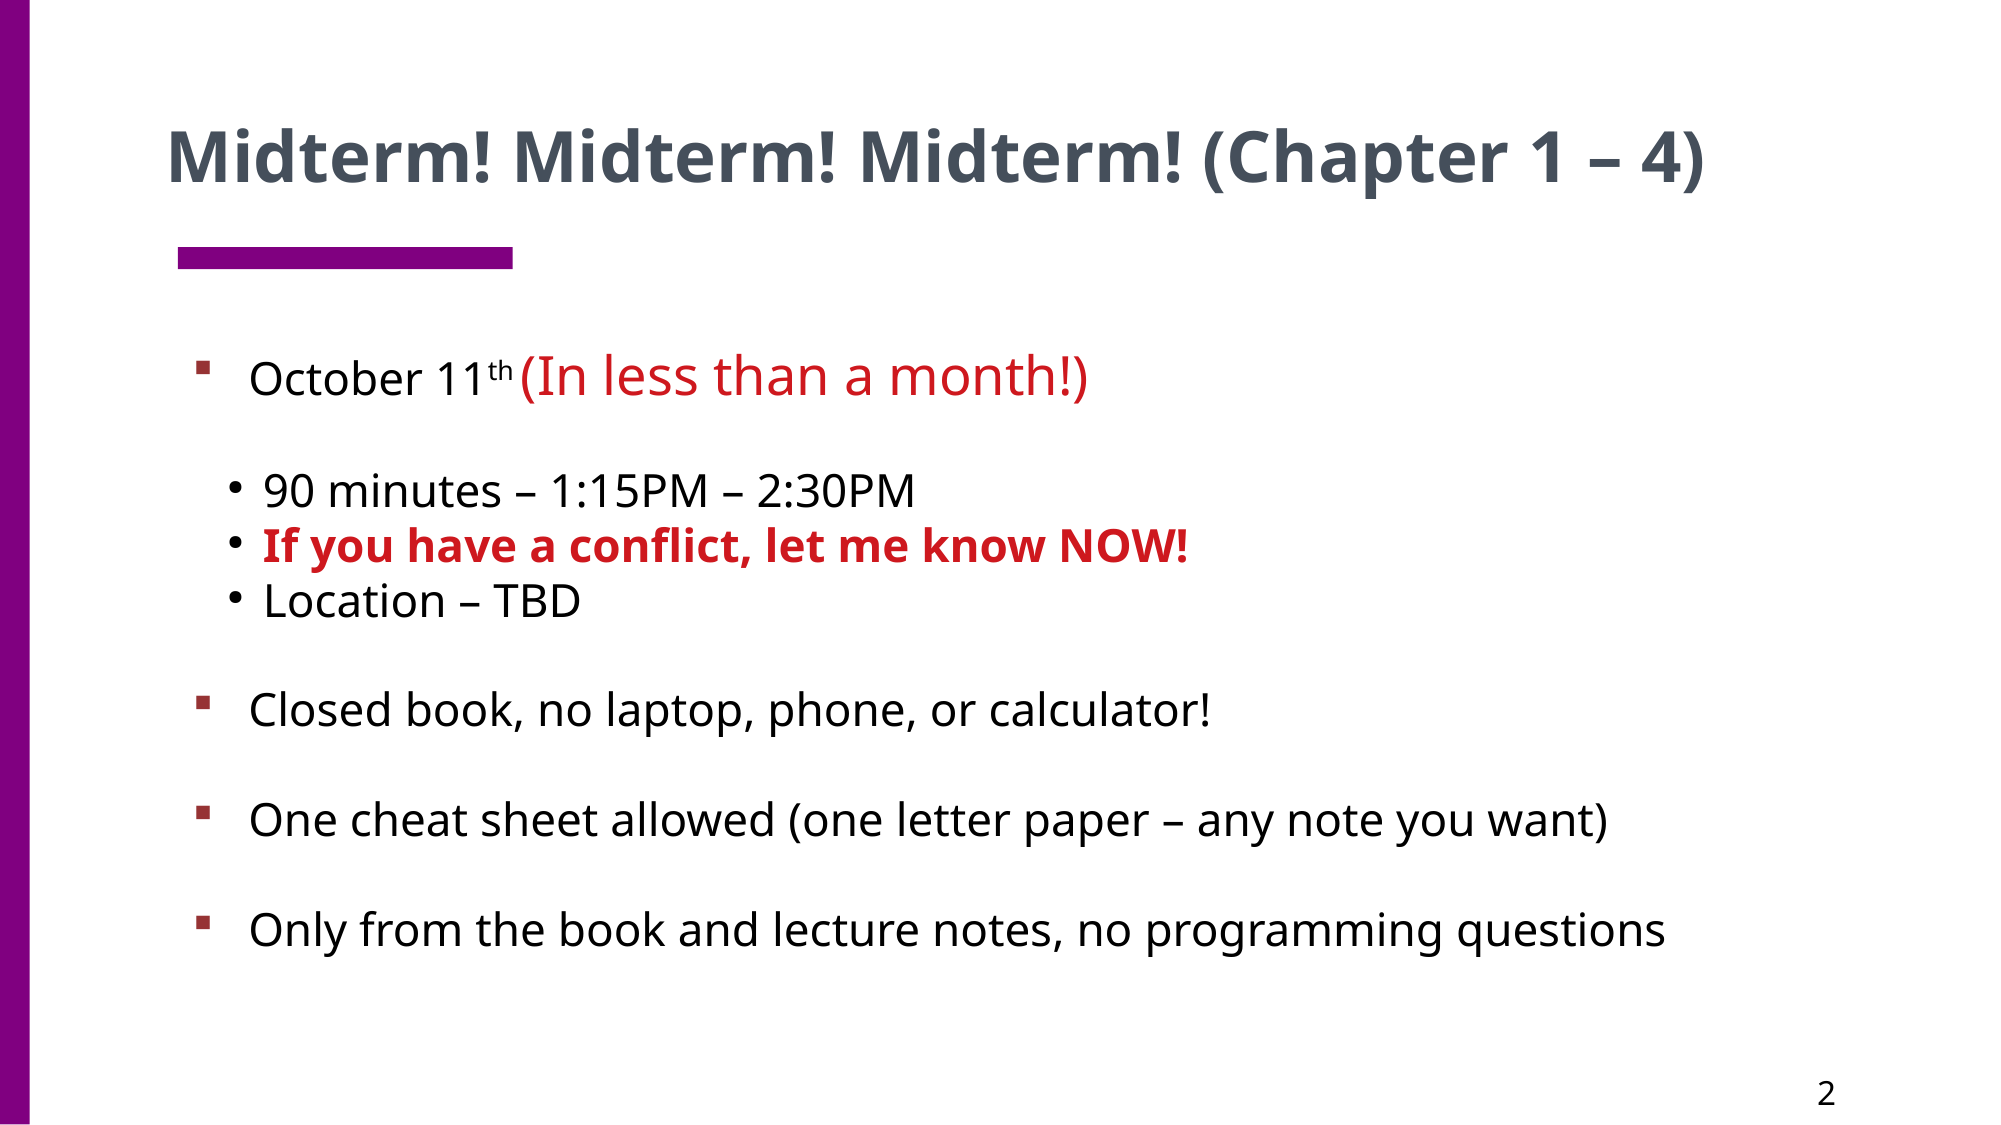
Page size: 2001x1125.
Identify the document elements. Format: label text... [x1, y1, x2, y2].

text_box Midterm! Midterm! Midterm! (Chapter 1 – 4) [151, 0, 1849, 212]
text_box October 11th (In less than a month!) 90 minutes – 1:15PM – 2:30PM If you have a conflict, let me know NOW! Location – TBD Closed book, no laptop, phone, or calculator! One cheat sheet allowed (one letter paper – any note you want) Only from the book and lecture notes, no programming questions [177, 326, 1875, 1050]
